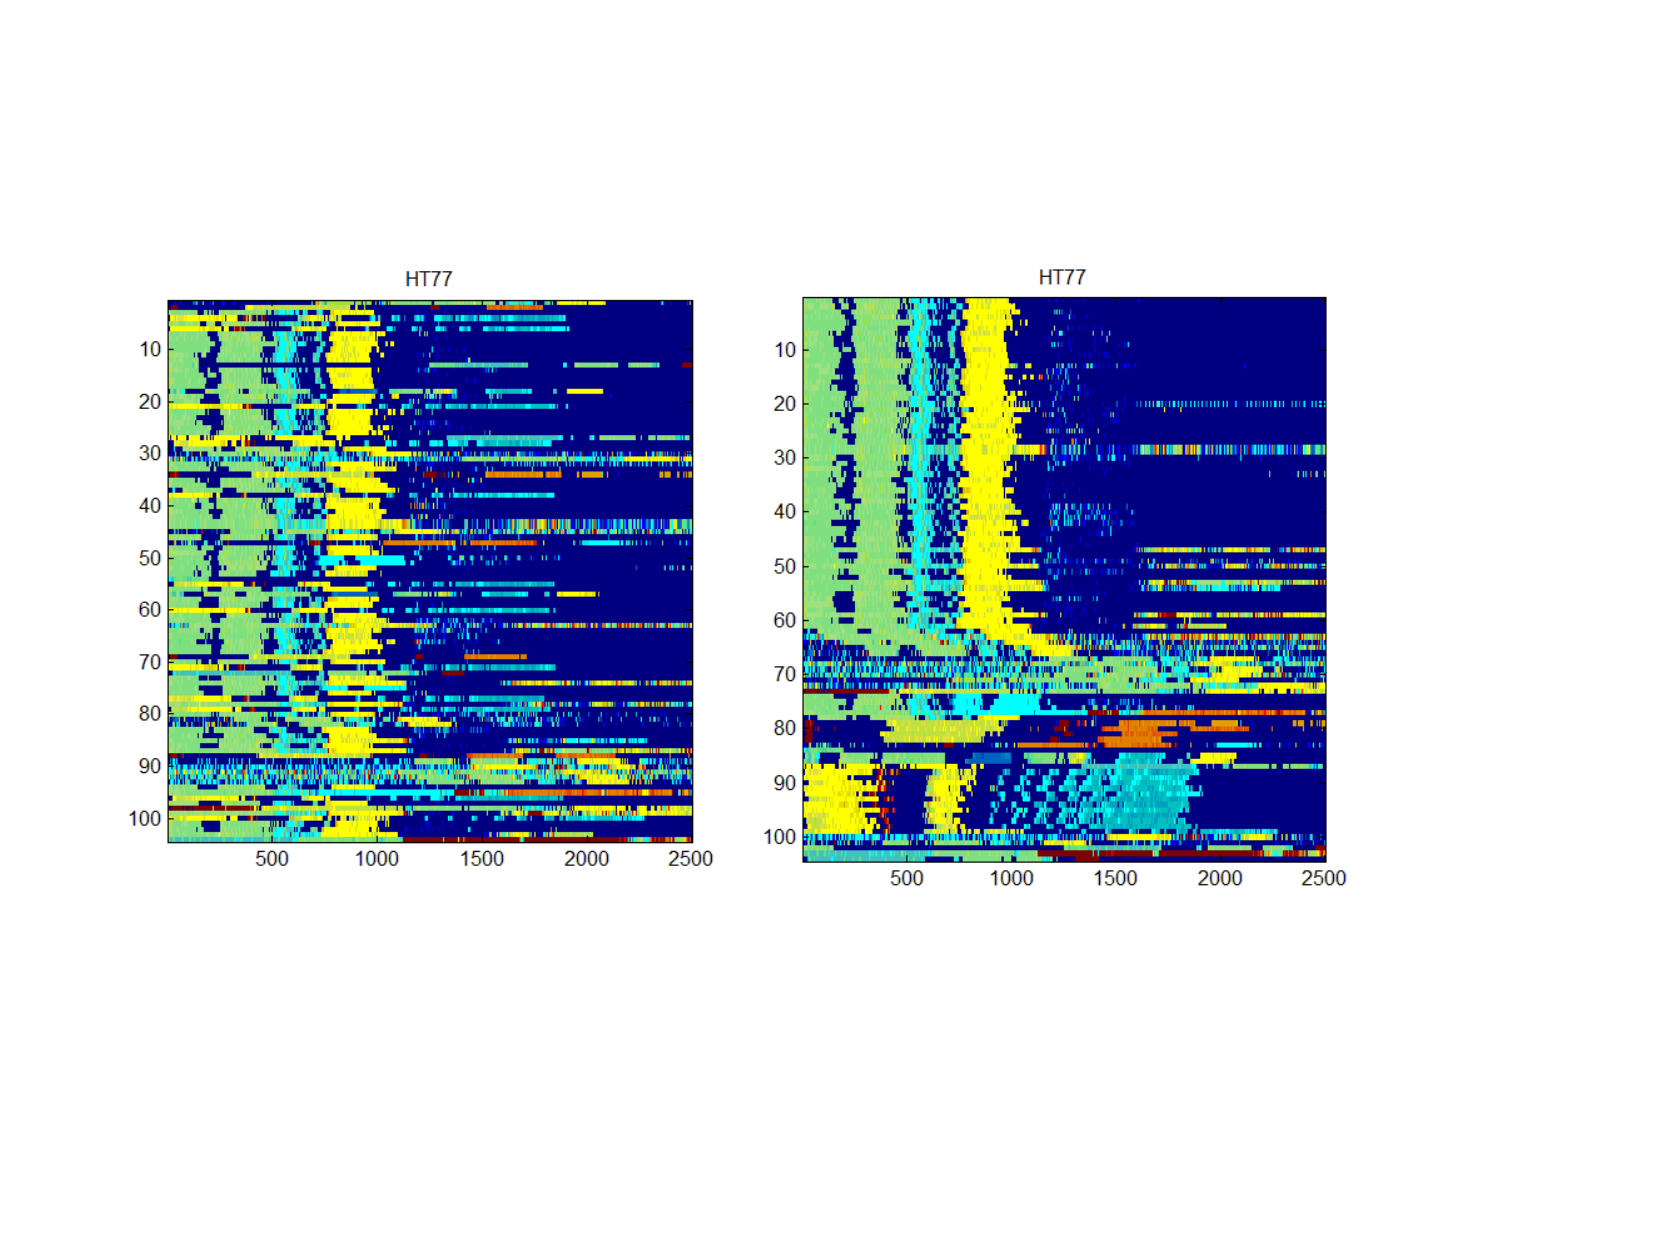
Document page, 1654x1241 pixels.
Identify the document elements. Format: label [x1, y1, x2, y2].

picture [80, 247, 1388, 938]
